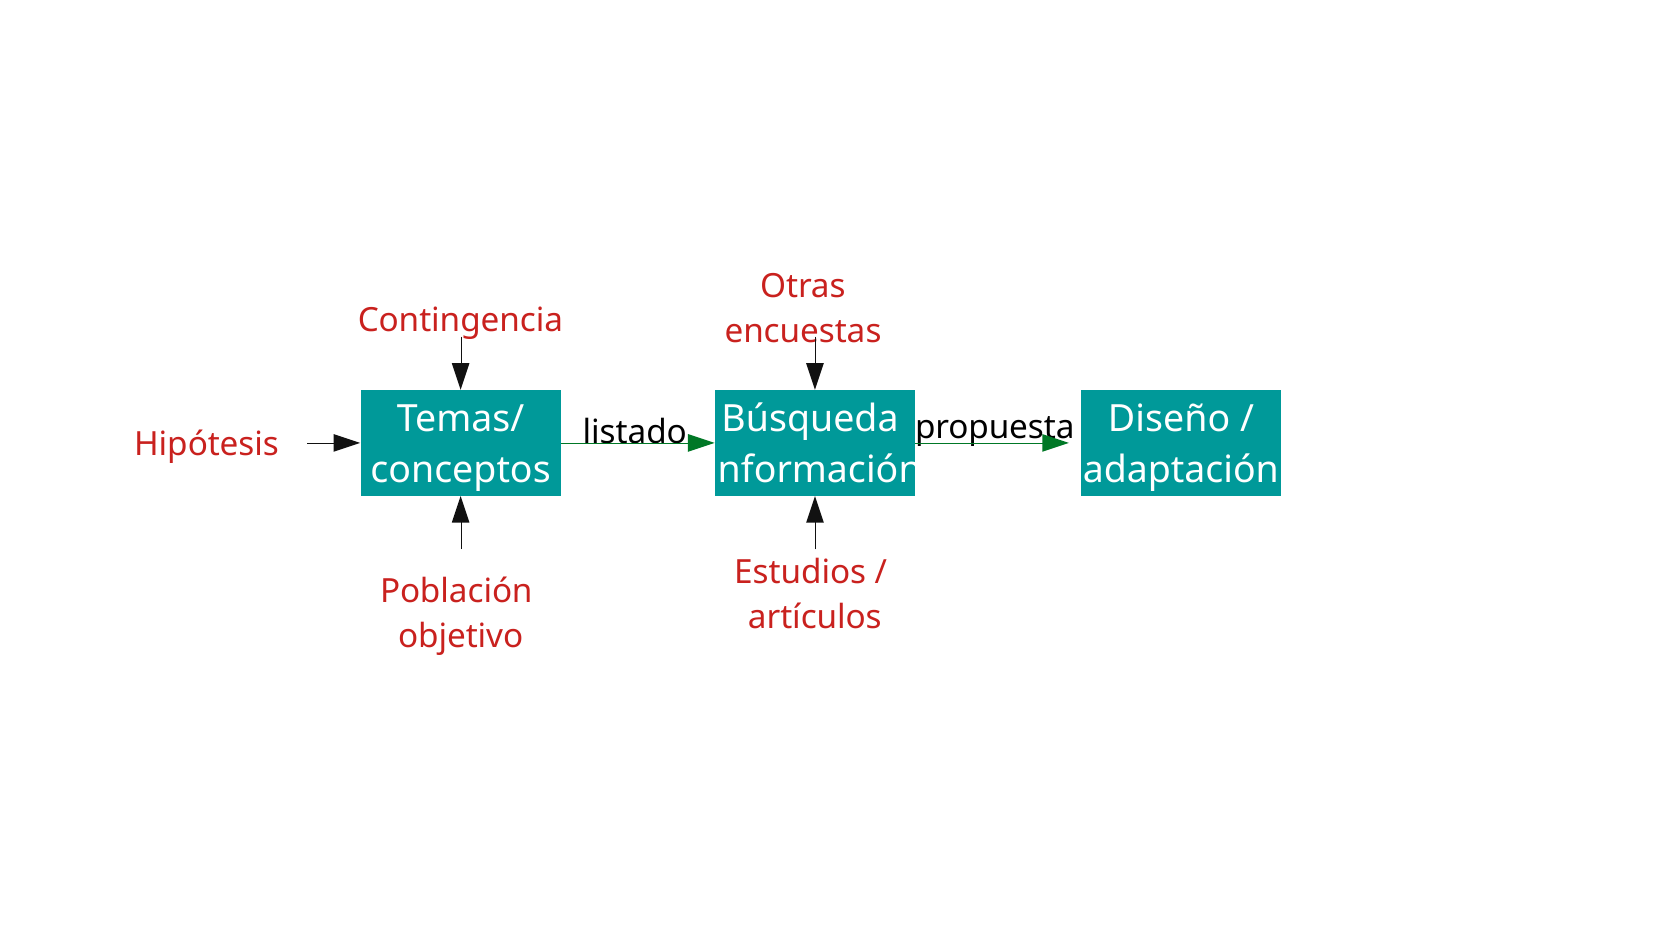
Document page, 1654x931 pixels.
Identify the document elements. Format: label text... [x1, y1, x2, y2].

text_box listado [572, 413, 697, 443]
text_box Temas/ conceptos [360, 389, 562, 497]
text_box listado [671, 427, 681, 441]
text_box Diseño / adaptación [1080, 389, 1282, 497]
text_box Población objetivo [360, 549, 562, 585]
text_box Hipótesis [106, 425, 308, 461]
text_box Estudios / artículos [714, 549, 916, 638]
text_box Contingencia [360, 301, 562, 337]
text_box propuesta [933, 407, 1058, 443]
text_box listado [572, 444, 687, 449]
text_box Otras encuestas [702, 289, 904, 325]
text_box Búsqueda información [714, 389, 916, 497]
text_box listado [651, 427, 661, 441]
